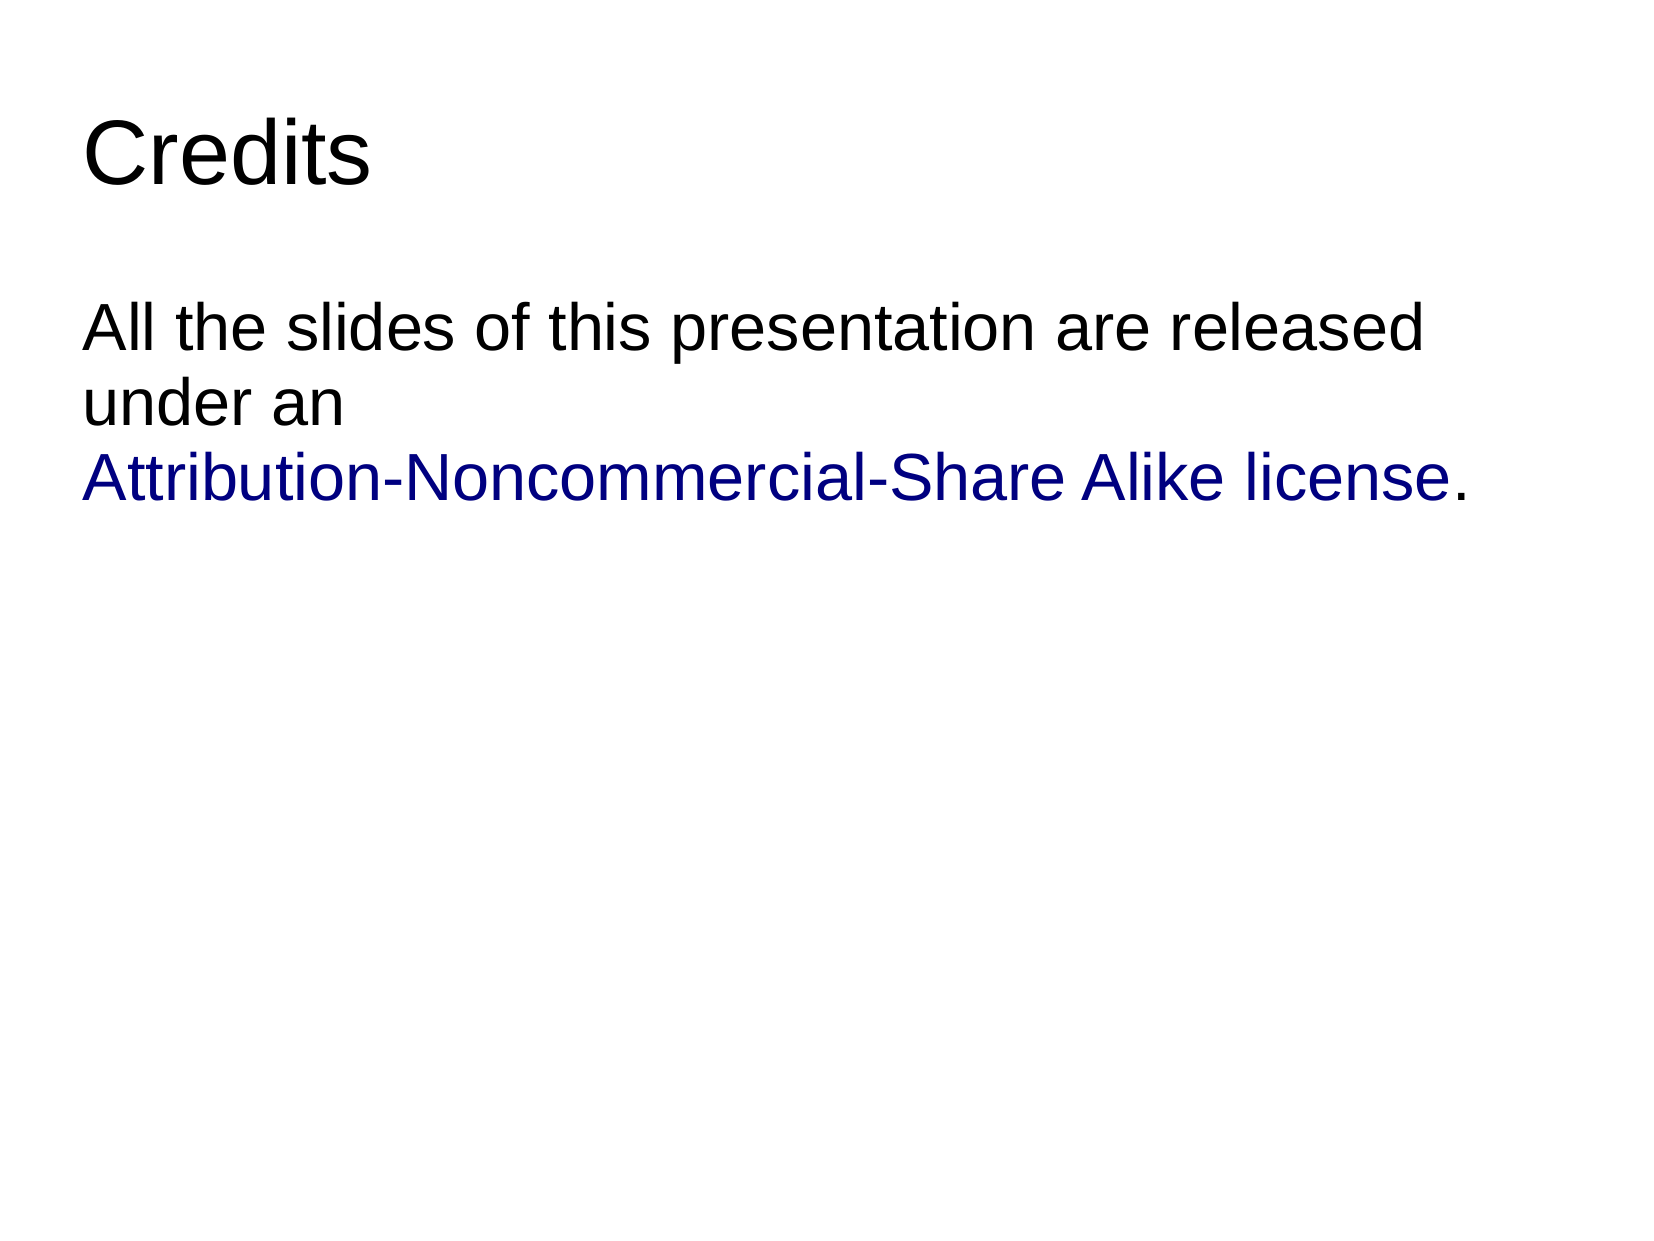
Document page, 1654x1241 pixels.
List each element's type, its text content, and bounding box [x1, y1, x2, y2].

title Credits [82, 49, 1571, 257]
list All the slides of this presentation are released under an Attribution-Noncommercial-Share Alike license. [82, 290, 1571, 1010]
